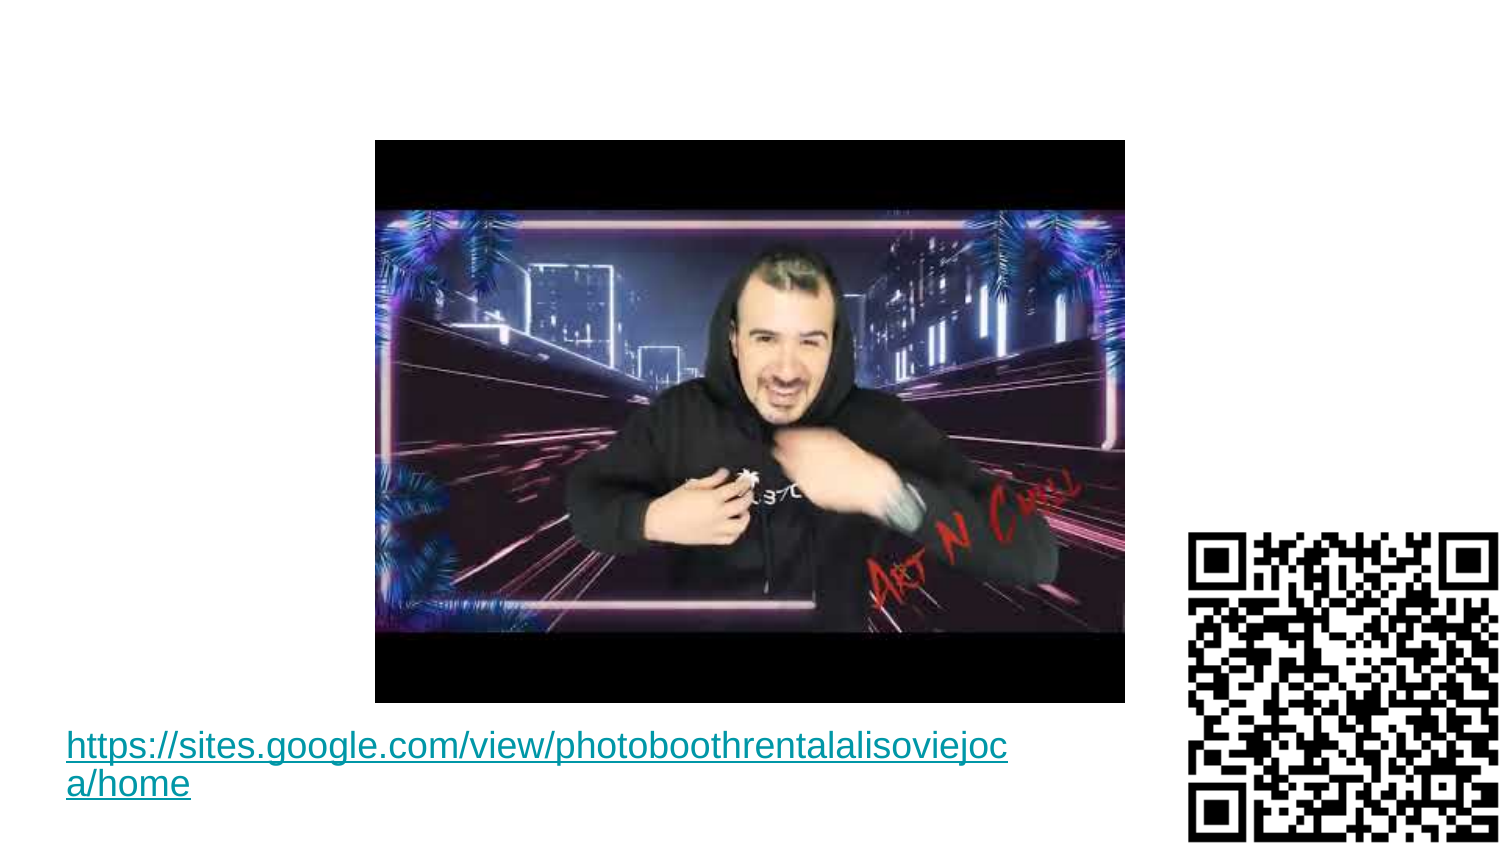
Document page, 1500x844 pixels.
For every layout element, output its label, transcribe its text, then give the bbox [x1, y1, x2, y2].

list https://sites.google.com/view/photoboothrentalalisoviejoca/home [51, 694, 1036, 794]
picture [375, 140, 1125, 704]
picture [1187, 531, 1500, 844]
